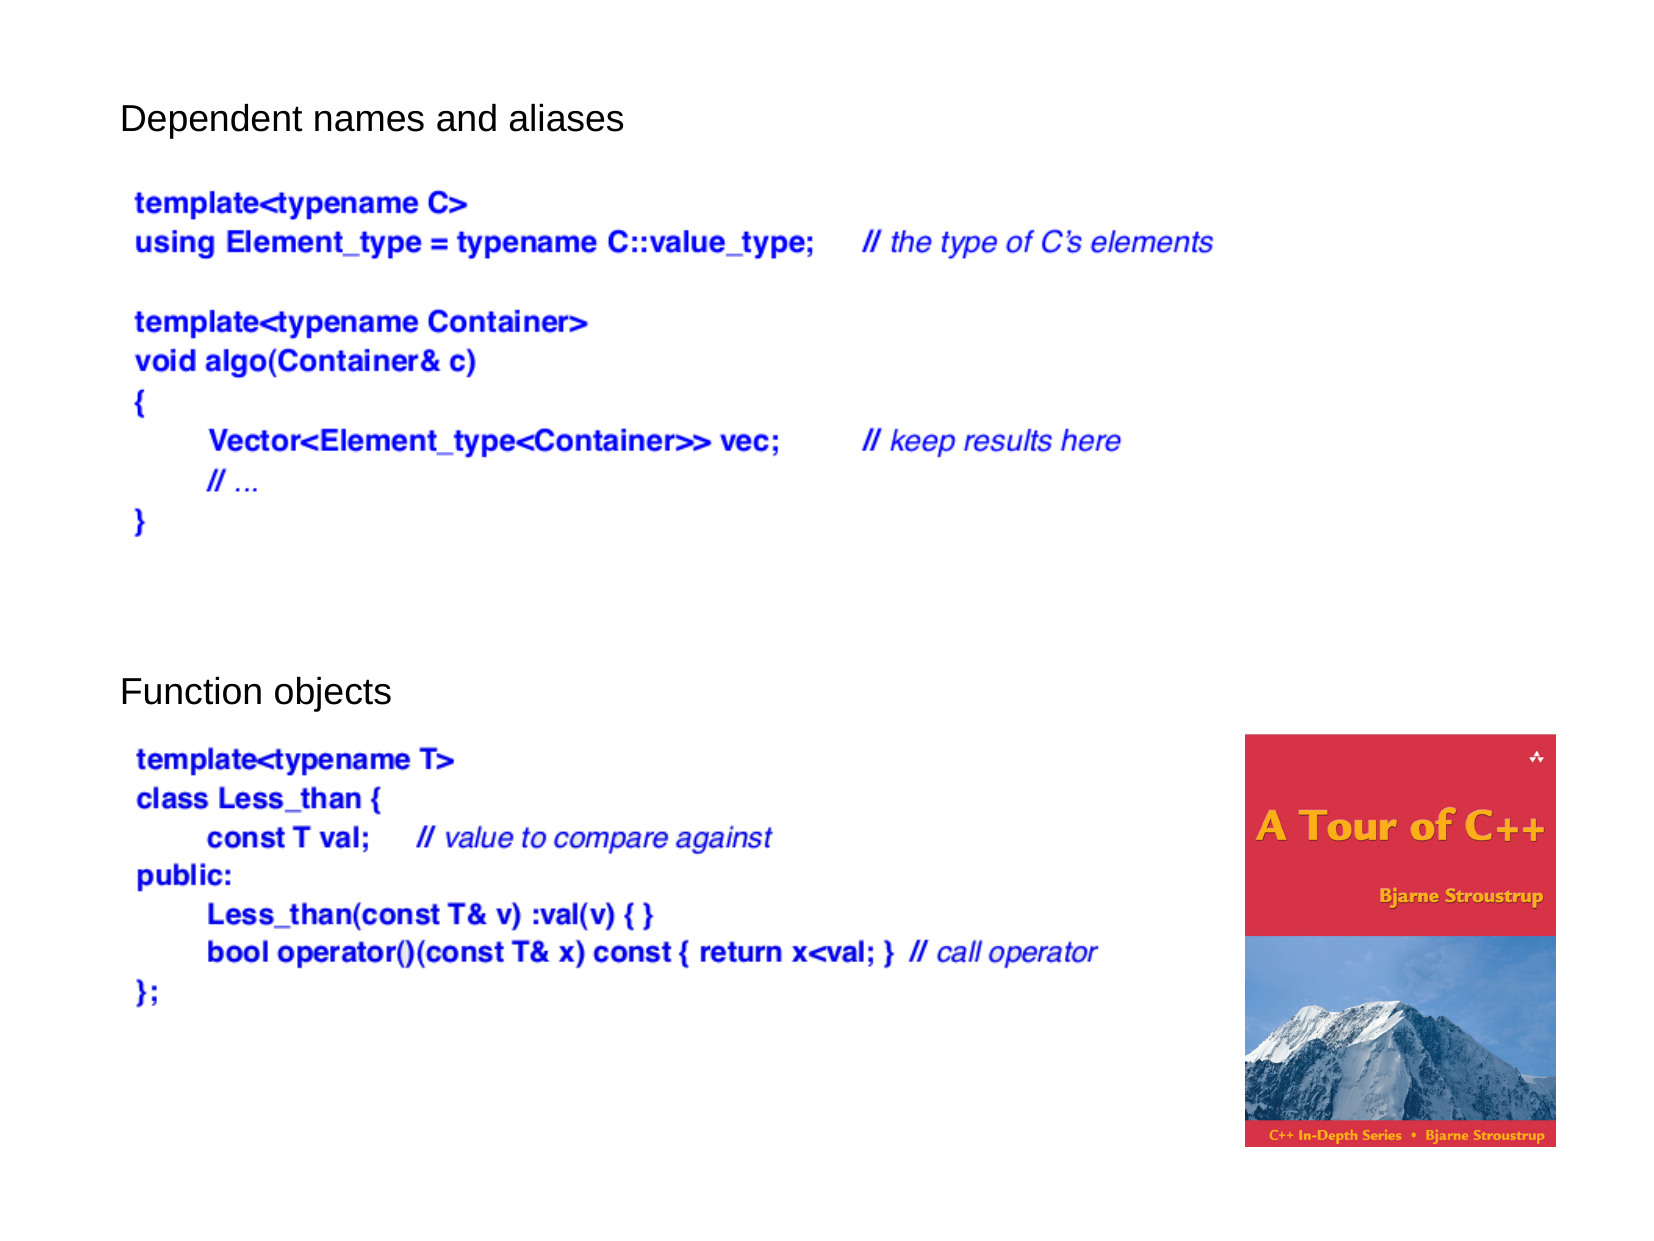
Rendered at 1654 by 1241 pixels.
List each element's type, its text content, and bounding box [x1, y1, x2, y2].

picture [1245, 734, 1556, 1147]
picture [102, 171, 1252, 584]
picture [110, 727, 1111, 1021]
text_box Function objects [105, 662, 741, 720]
text_box Dependent names and aliases [105, 90, 741, 147]
